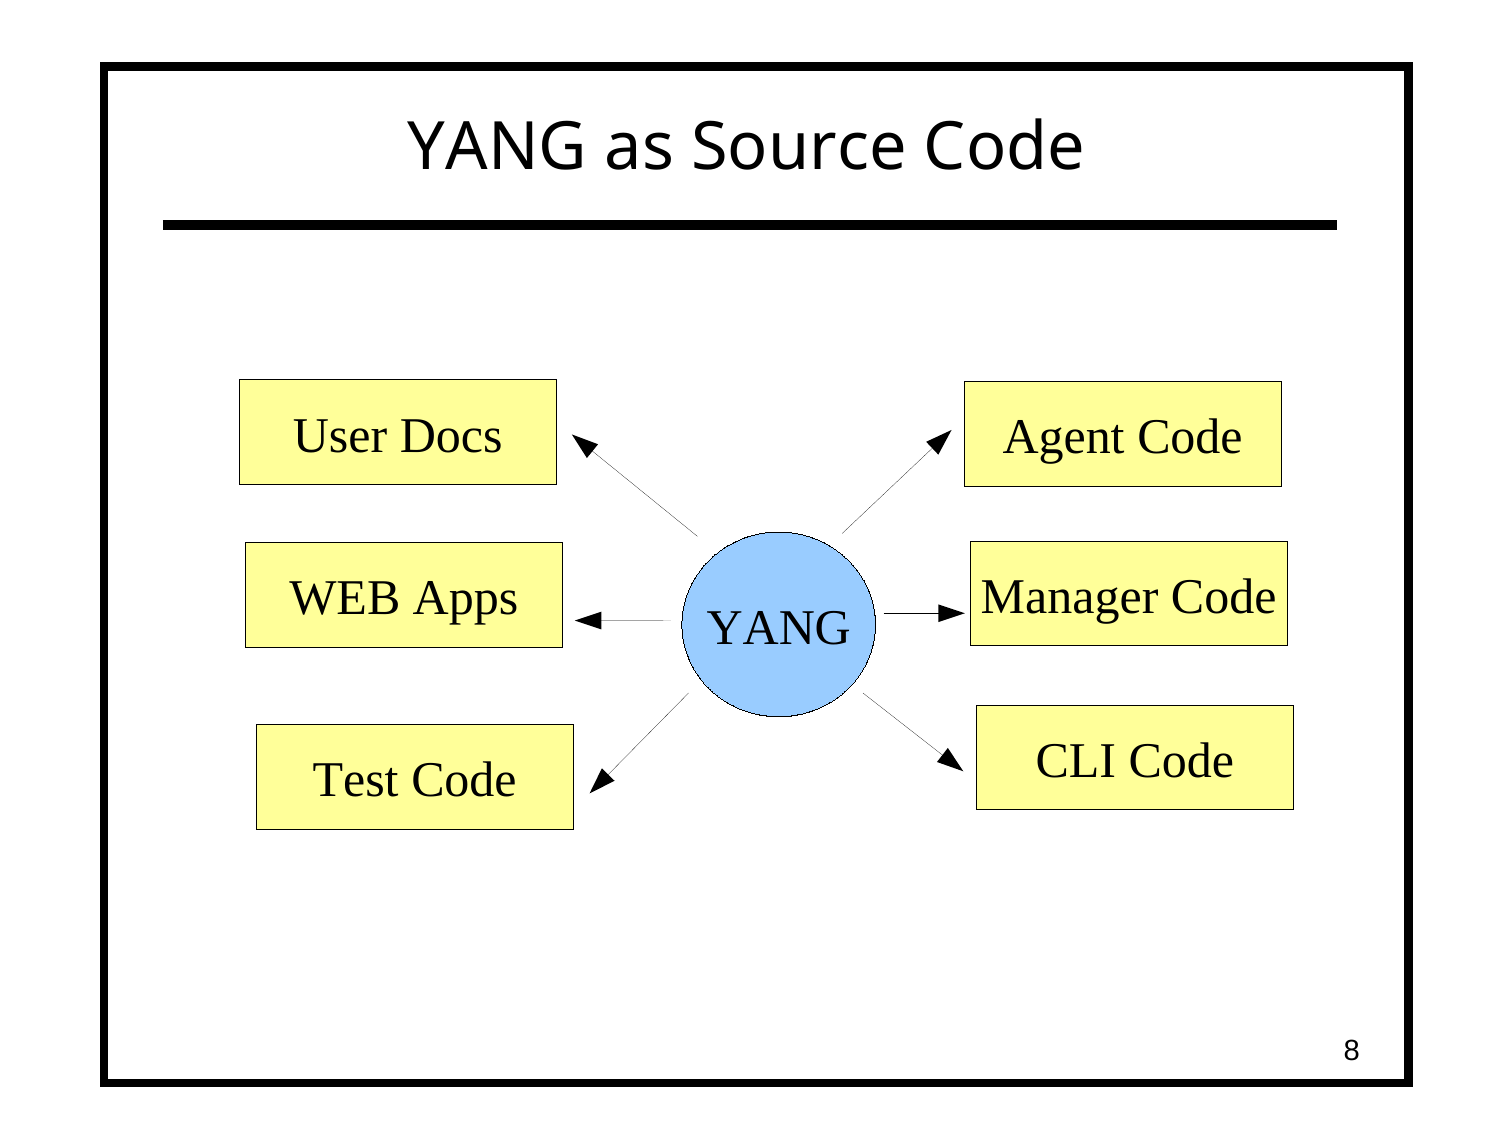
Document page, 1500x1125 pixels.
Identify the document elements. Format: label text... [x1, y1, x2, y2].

text_box WEB Apps [245, 542, 563, 648]
text_box CLI Code [976, 705, 1294, 810]
text_box Test Code [256, 724, 574, 830]
title YANG as Source Code [162, 74, 1332, 213]
text_box User Docs [239, 379, 557, 485]
text_box YANG [681, 532, 876, 717]
text_box Agent Code [964, 381, 1282, 487]
text_box Manager Code [970, 541, 1288, 646]
